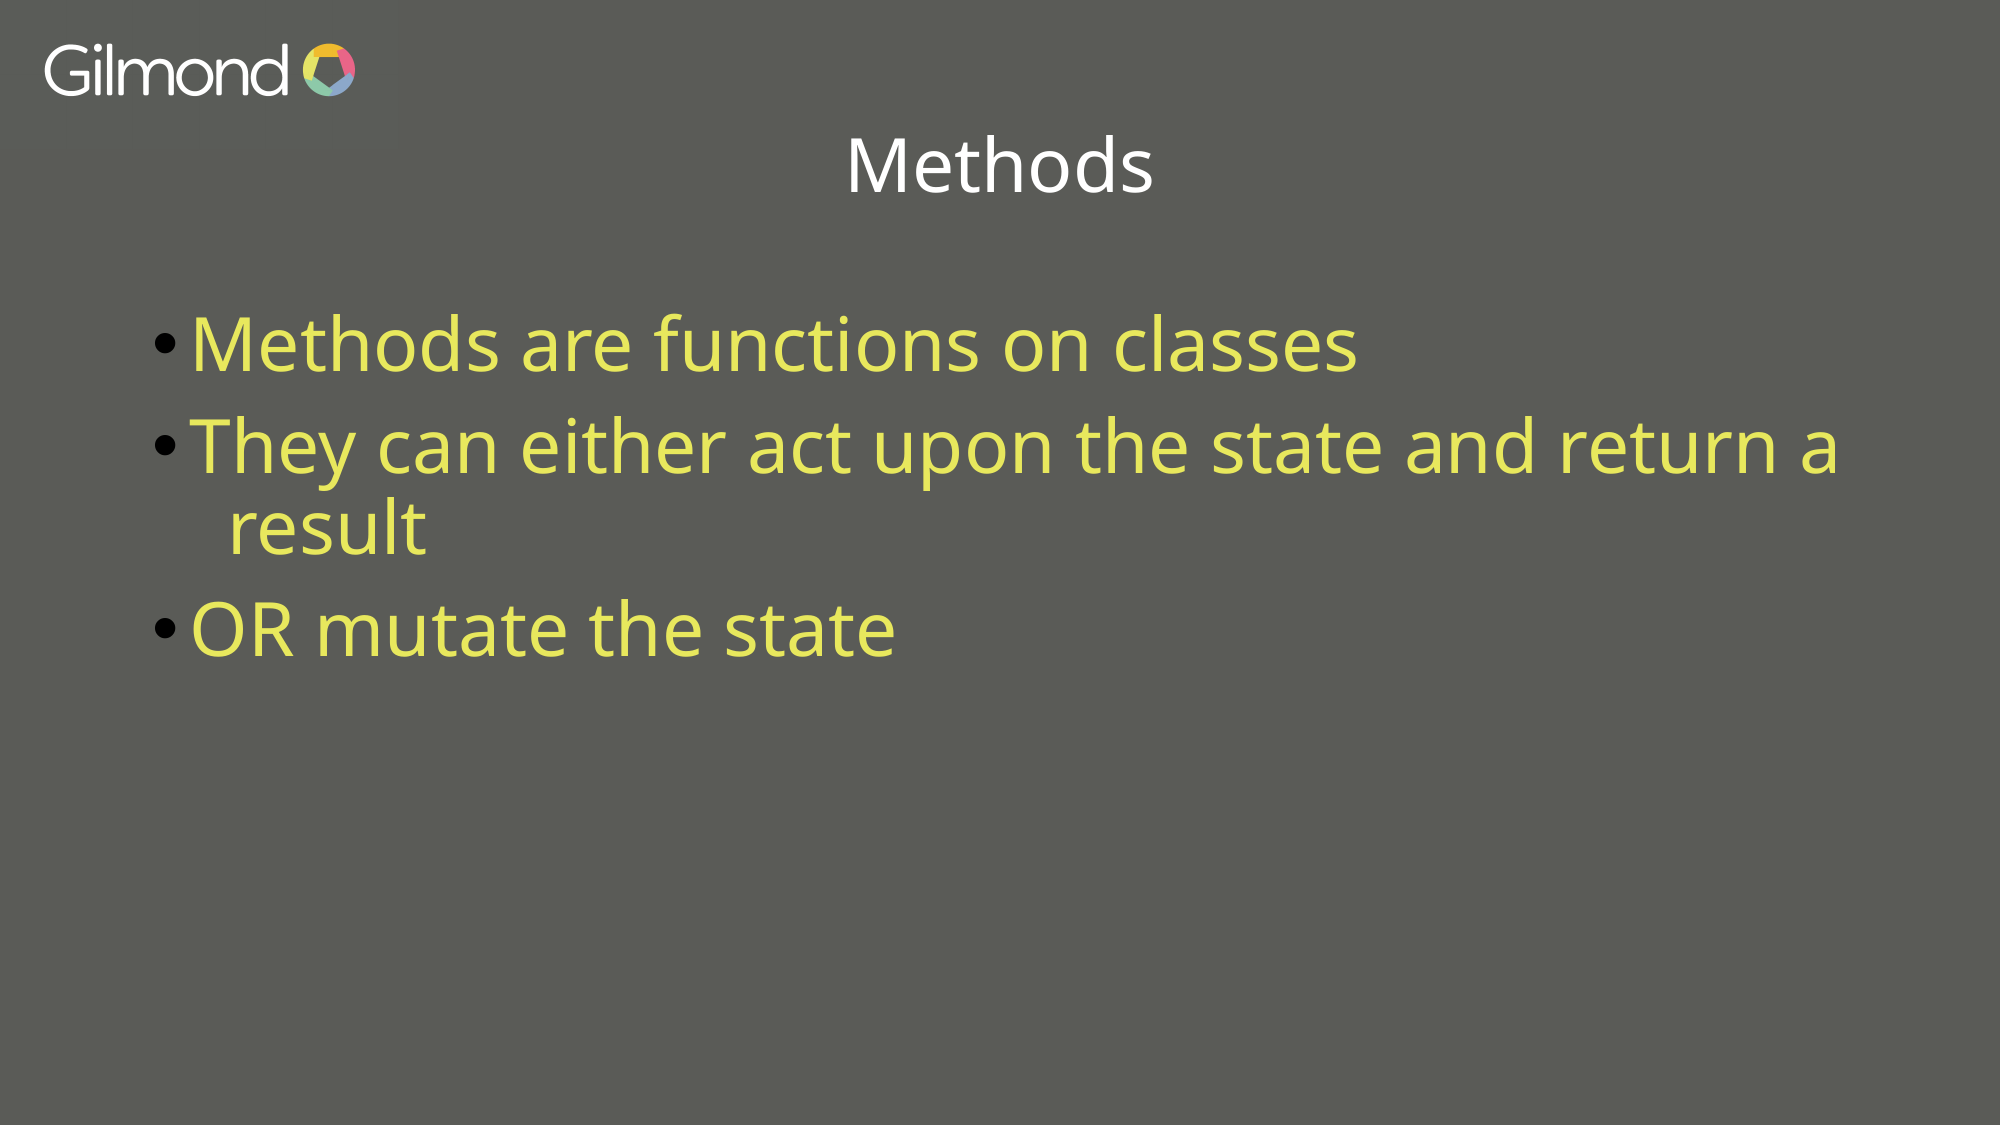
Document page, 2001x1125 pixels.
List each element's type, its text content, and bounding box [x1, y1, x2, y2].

title Methods [137, 59, 1863, 278]
picture [0, 0, 399, 149]
list Methods are functions on classes They can either act upon the state and return a result OR mutate the state [137, 299, 1863, 1014]
